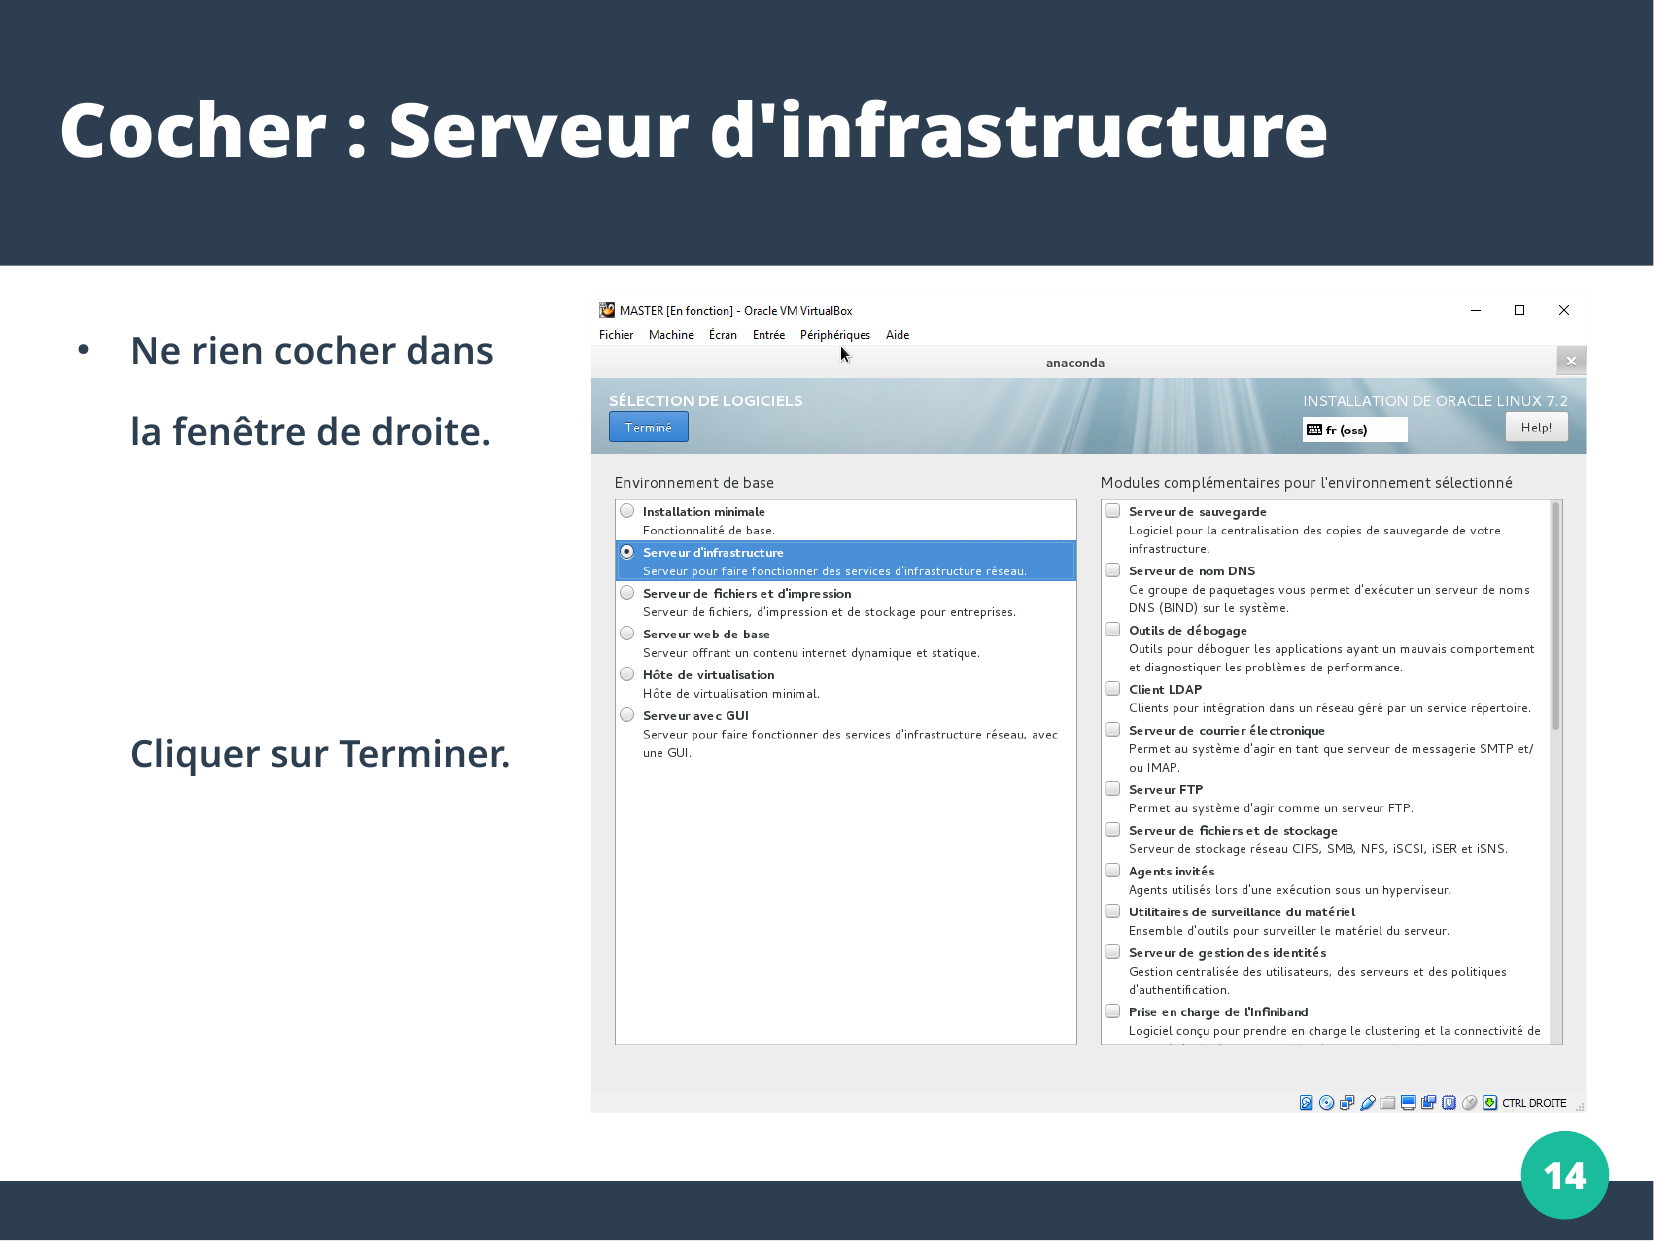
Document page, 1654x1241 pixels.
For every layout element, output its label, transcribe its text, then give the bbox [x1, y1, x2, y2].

title Cocher : Serveur d'infrastructure [59, 49, 1595, 207]
list Ne rien cocher dans la fenêtre de droite. Cliquer sur Terminer. [59, 324, 1595, 1152]
picture [590, 295, 1587, 1113]
